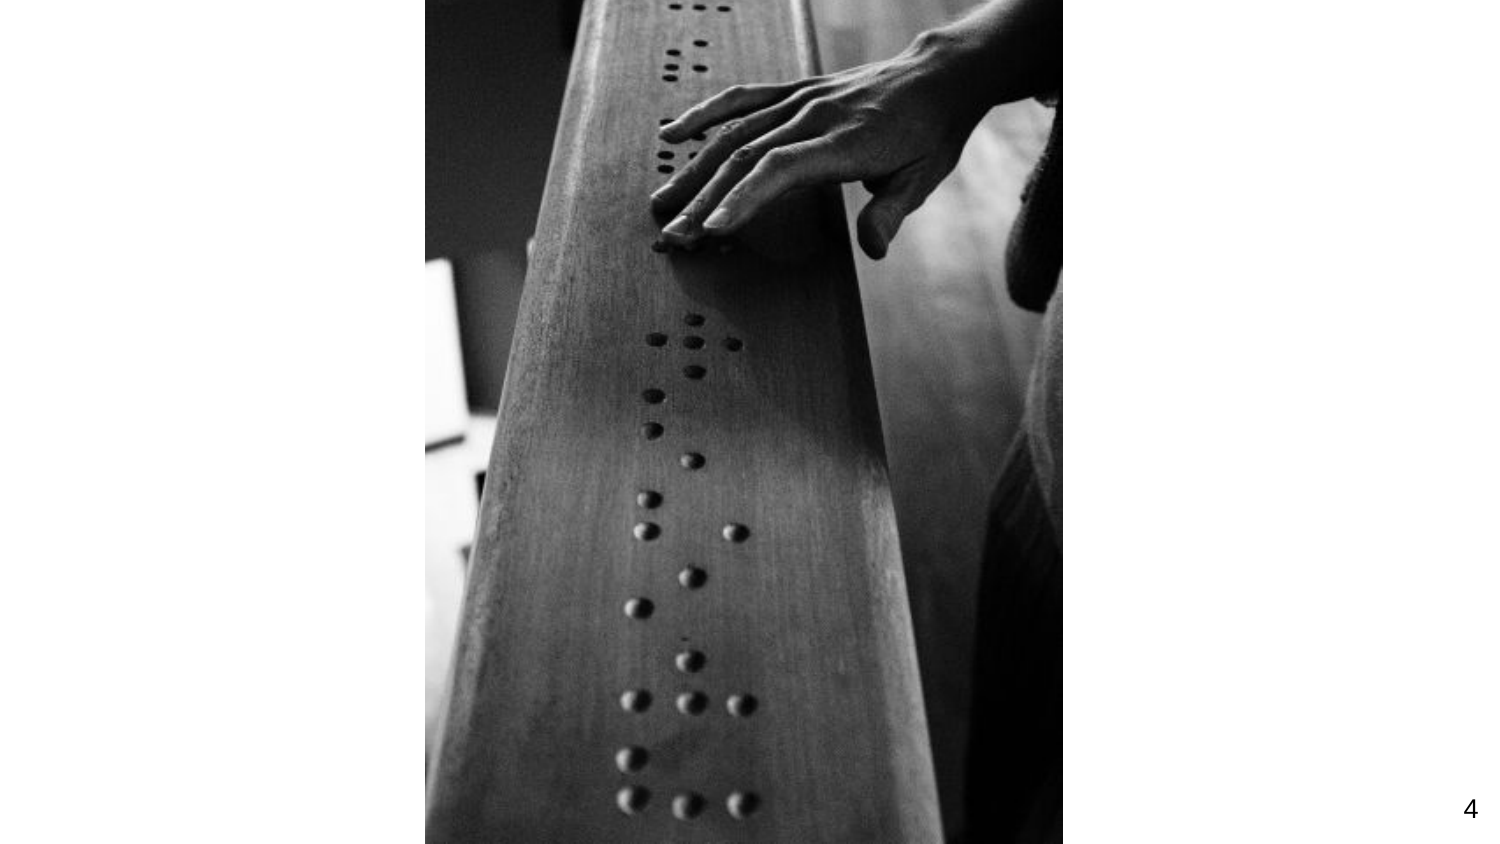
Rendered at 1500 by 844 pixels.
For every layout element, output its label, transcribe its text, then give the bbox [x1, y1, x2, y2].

slide_number <number> [1403, 779, 1494, 844]
picture [425, 0, 1063, 844]
